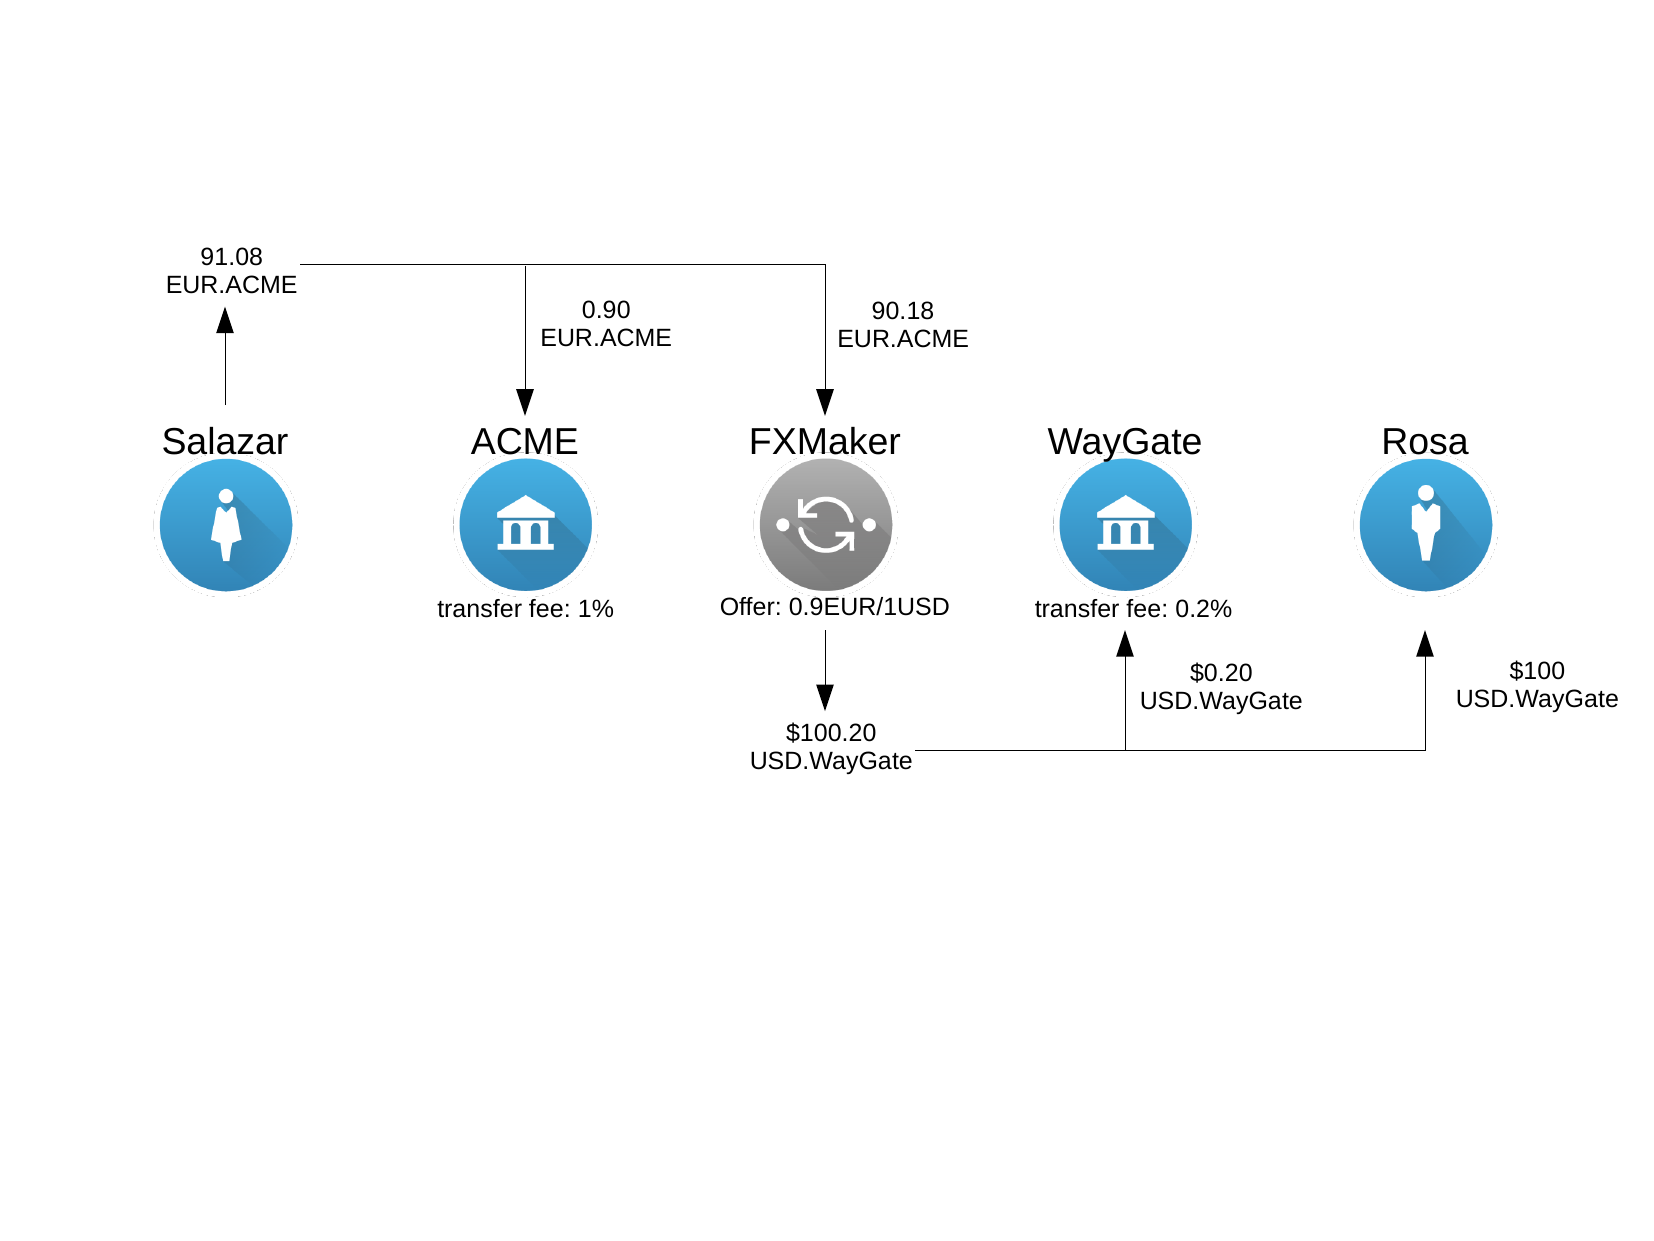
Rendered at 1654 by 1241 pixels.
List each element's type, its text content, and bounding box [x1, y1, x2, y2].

text_box $100 USD.WayGate [1441, 649, 1636, 721]
picture [450, 449, 601, 587]
text_box $0.20 USD.WayGate [1125, 651, 1321, 751]
text_box 90.18 EUR.ACME [826, 289, 985, 361]
picture [1350, 449, 1501, 601]
text_box transfer fee: 1% [422, 587, 631, 631]
text_box 91.08 EUR.ACME [151, 235, 313, 307]
text_box 0.90 EUR.ACME [525, 288, 688, 359]
text_box $100.20 USD.WayGate [735, 711, 931, 811]
text_box Offer: 0.9EUR/1USD [705, 585, 966, 628]
picture [150, 449, 301, 601]
picture [1050, 449, 1201, 587]
picture [750, 449, 901, 585]
text_box transfer fee: 0.2% [1020, 587, 1249, 631]
